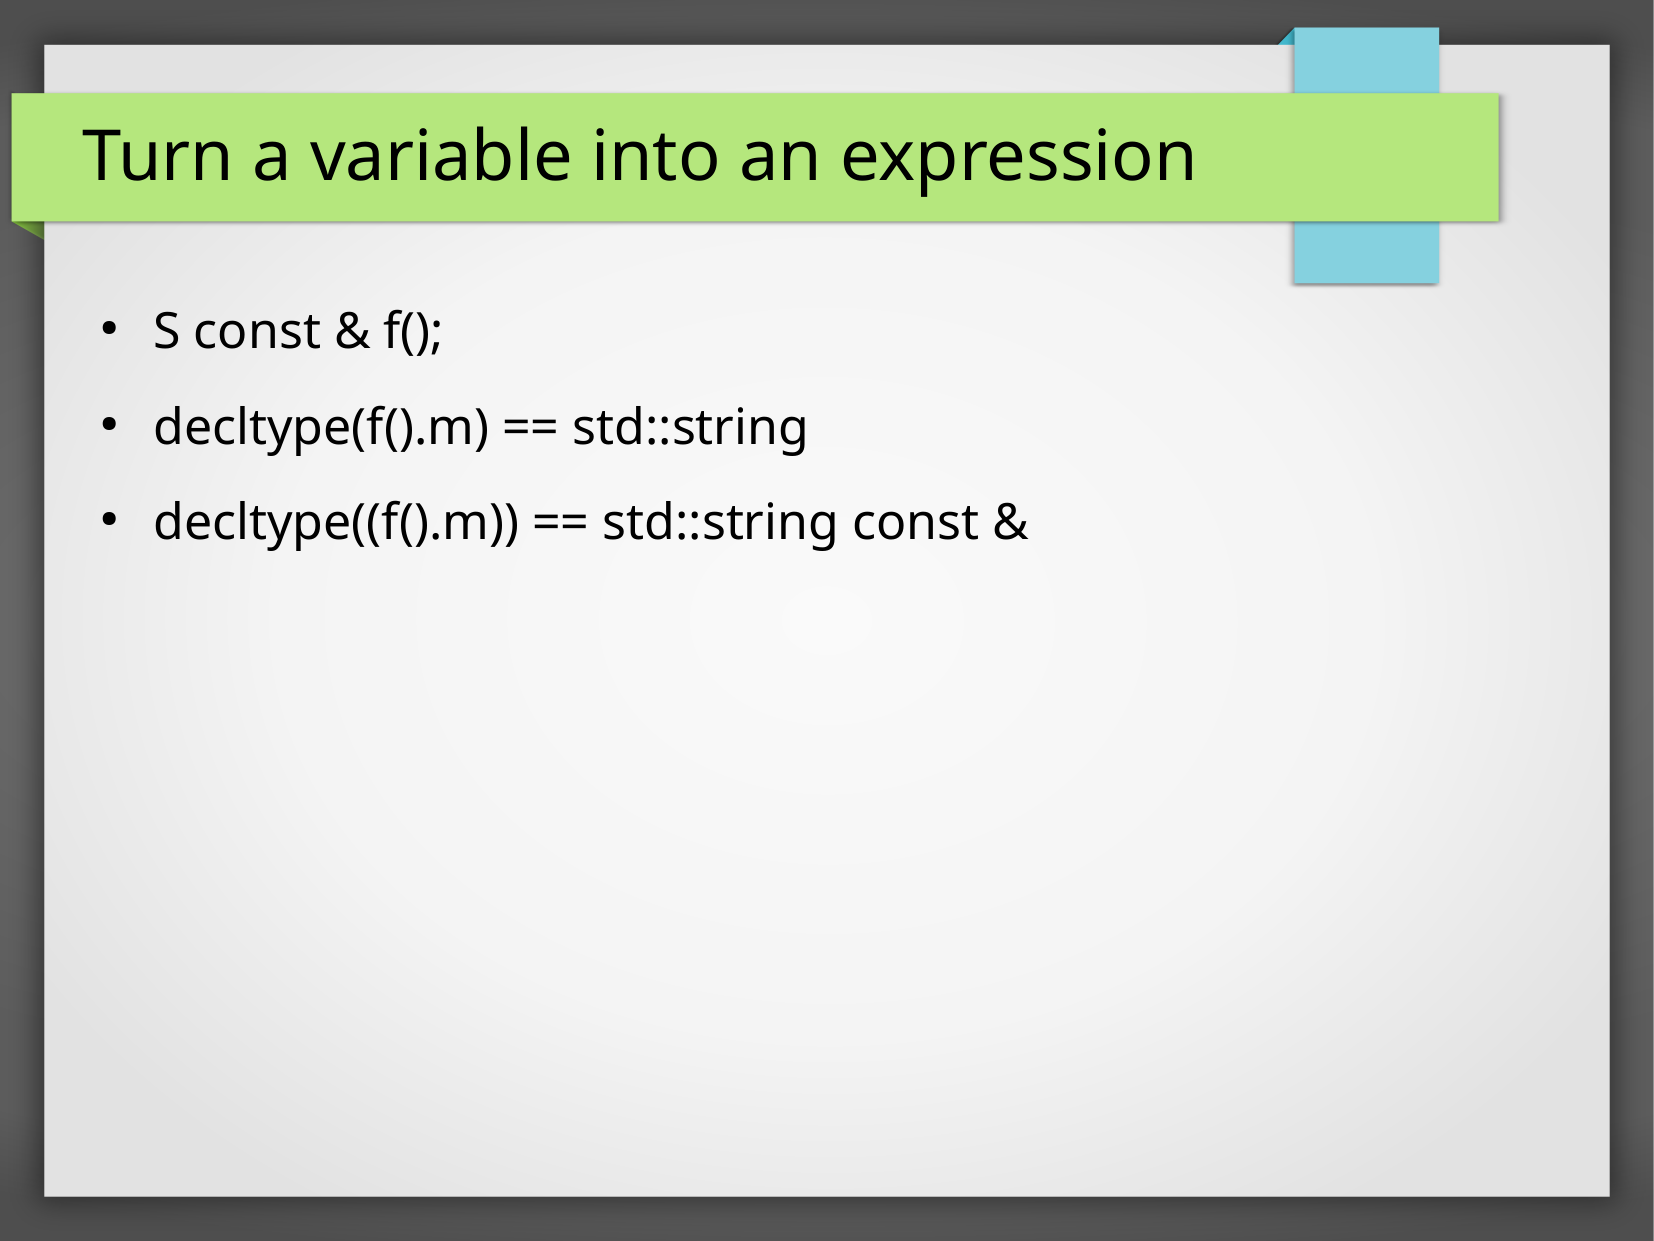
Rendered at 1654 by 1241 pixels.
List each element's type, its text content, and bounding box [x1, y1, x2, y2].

list S const & f(); decltype(f().m) == std::string decltype((f().m)) == std::string const & [82, 295, 1571, 1015]
picture [0, 0, 1654, 1241]
title Turn a variable into an expression [82, 94, 1456, 213]
